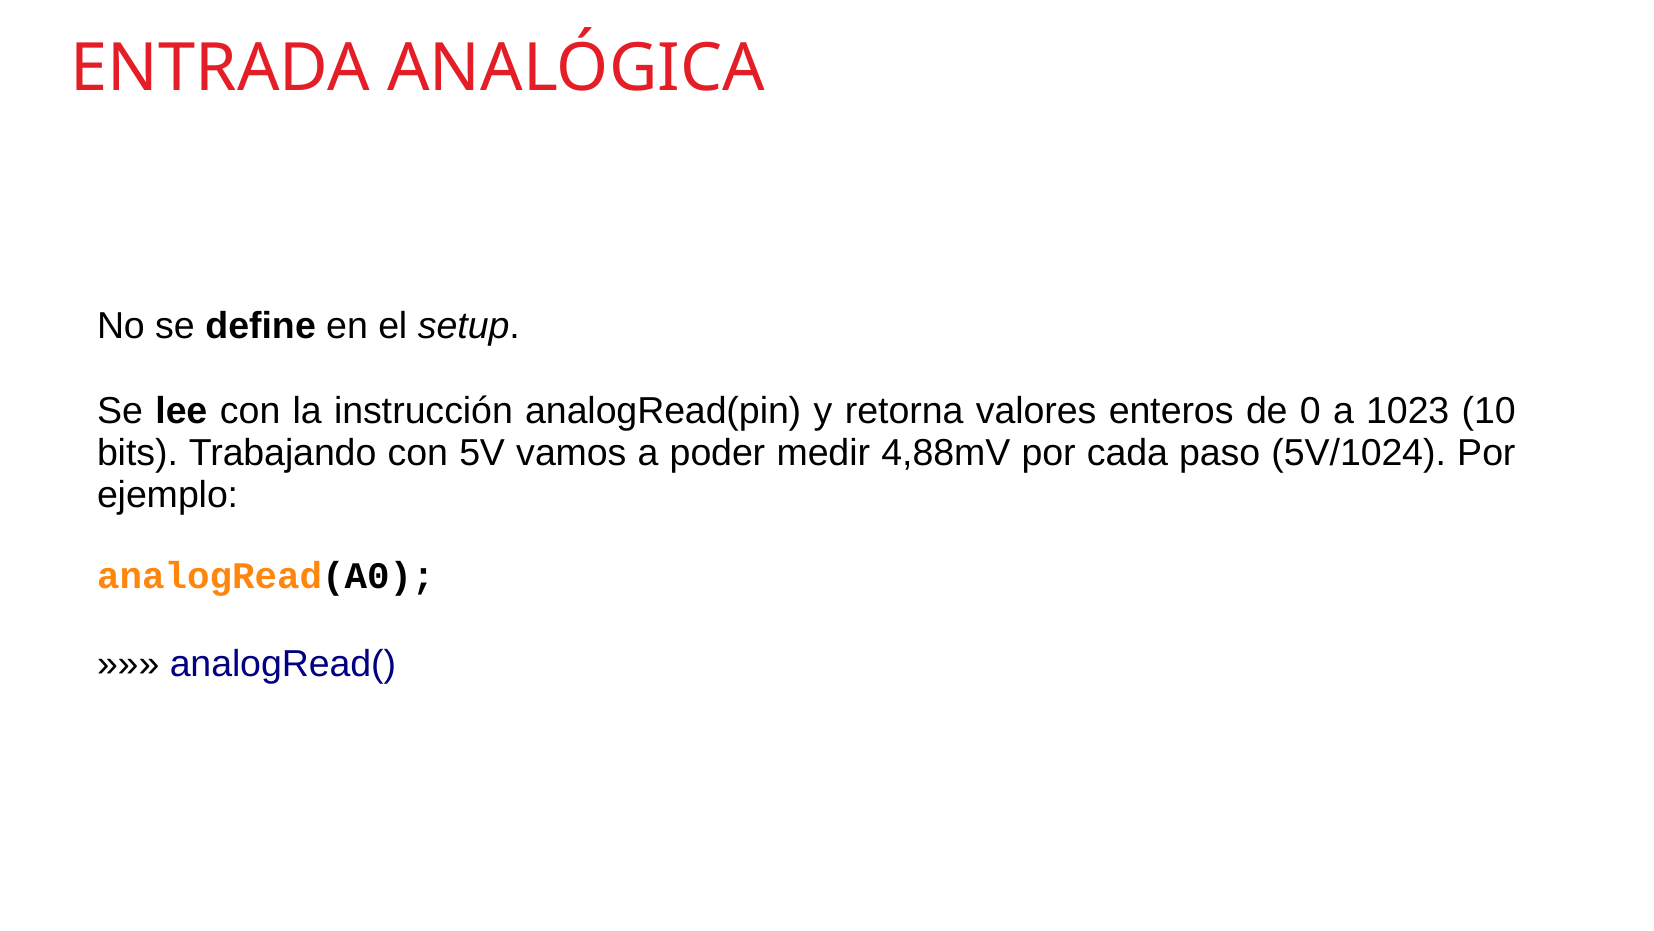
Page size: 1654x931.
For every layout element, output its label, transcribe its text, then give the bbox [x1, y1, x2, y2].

title ENTRADA ANALÓGICA [70, 11, 1347, 118]
text_box No se define en el setup. Se lee con la instrucción analogRead(pin) y retorna valores enteros de 0 a 1023 (10 bits). Trabajando con 5V vamos a poder medir 4,88mV por cada paso (5V/1024). Por ejemplo: analogRead(A0); »»» analogRead() [82, 297, 1559, 692]
